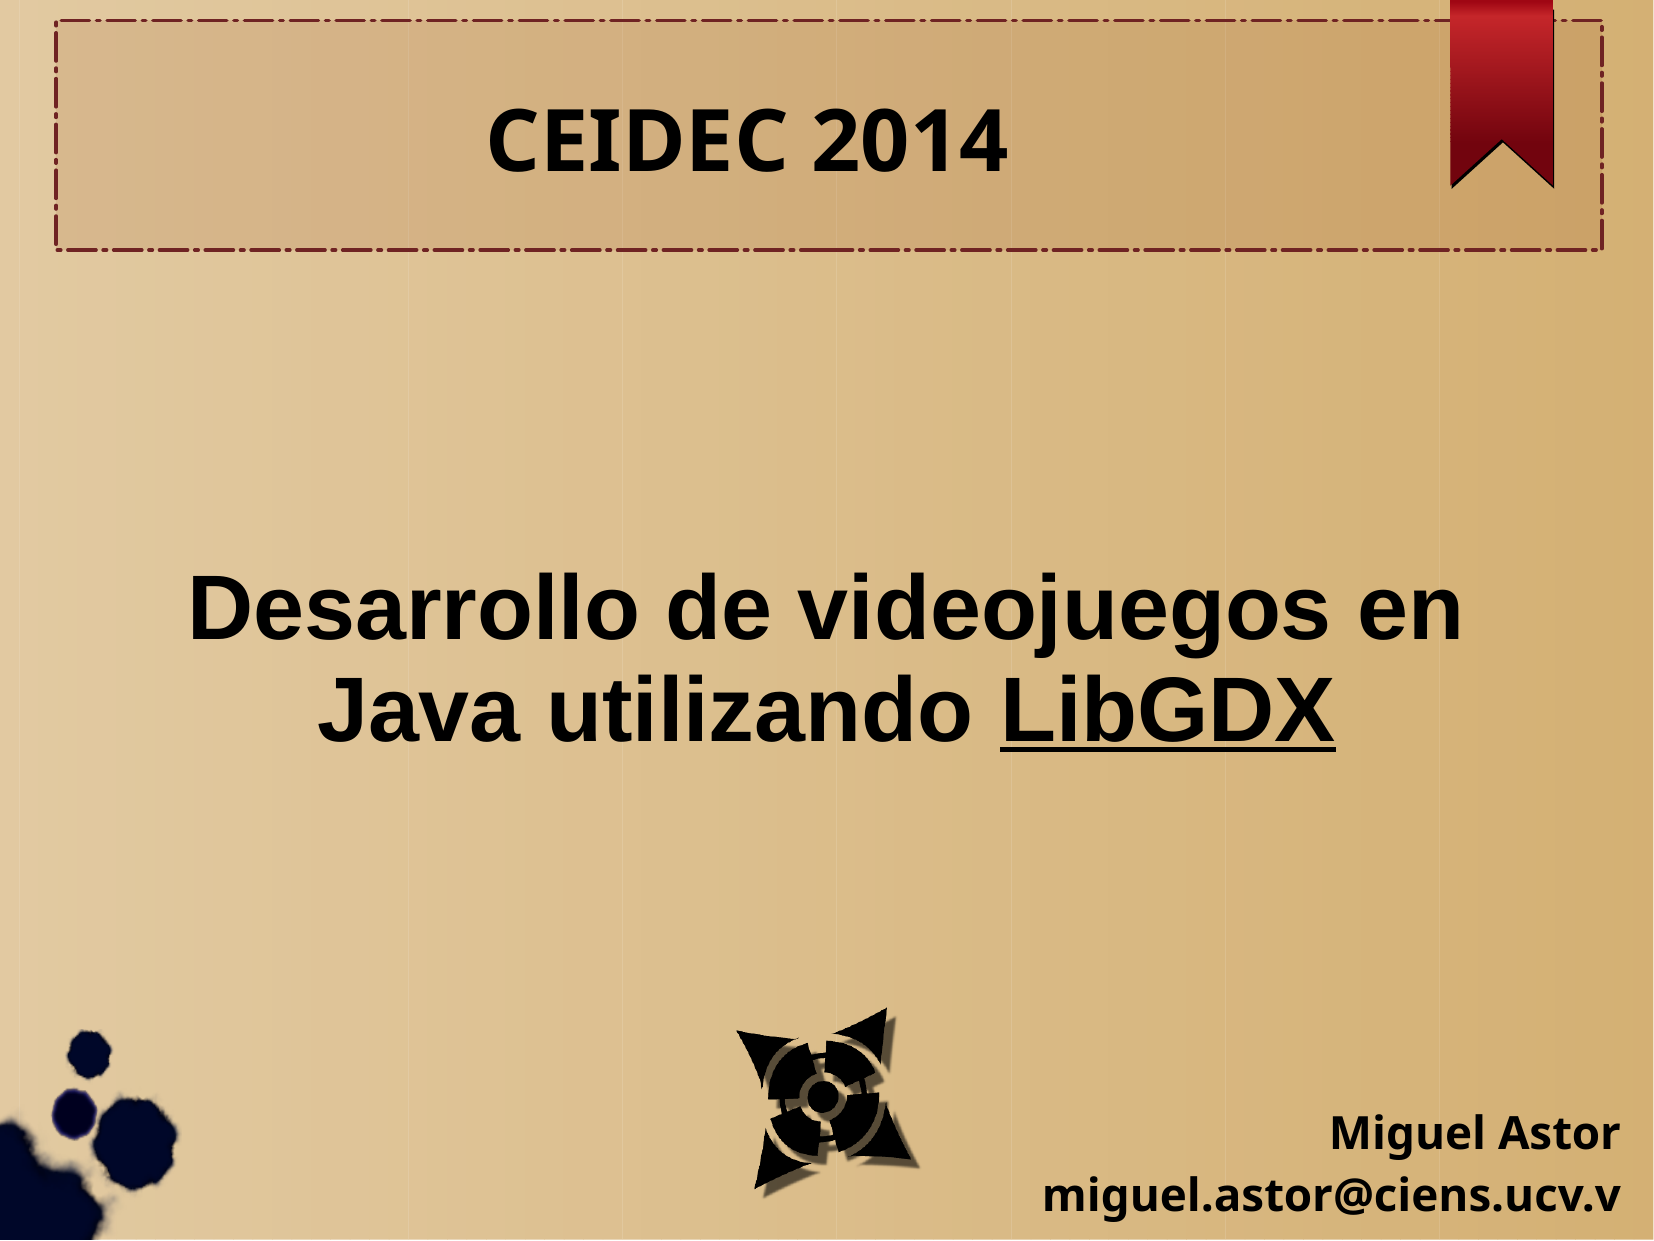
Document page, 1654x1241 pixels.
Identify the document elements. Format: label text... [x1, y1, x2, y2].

subtitle Desarrollo de videojuegos en Java utilizando LibGDX [82, 299, 1571, 1019]
title CEIDEC 2014 [82, 47, 1412, 229]
picture [731, 998, 923, 1205]
text_box Miguel Astor miguel.astor@ciens.ucv.ve [1012, 1092, 1636, 1211]
